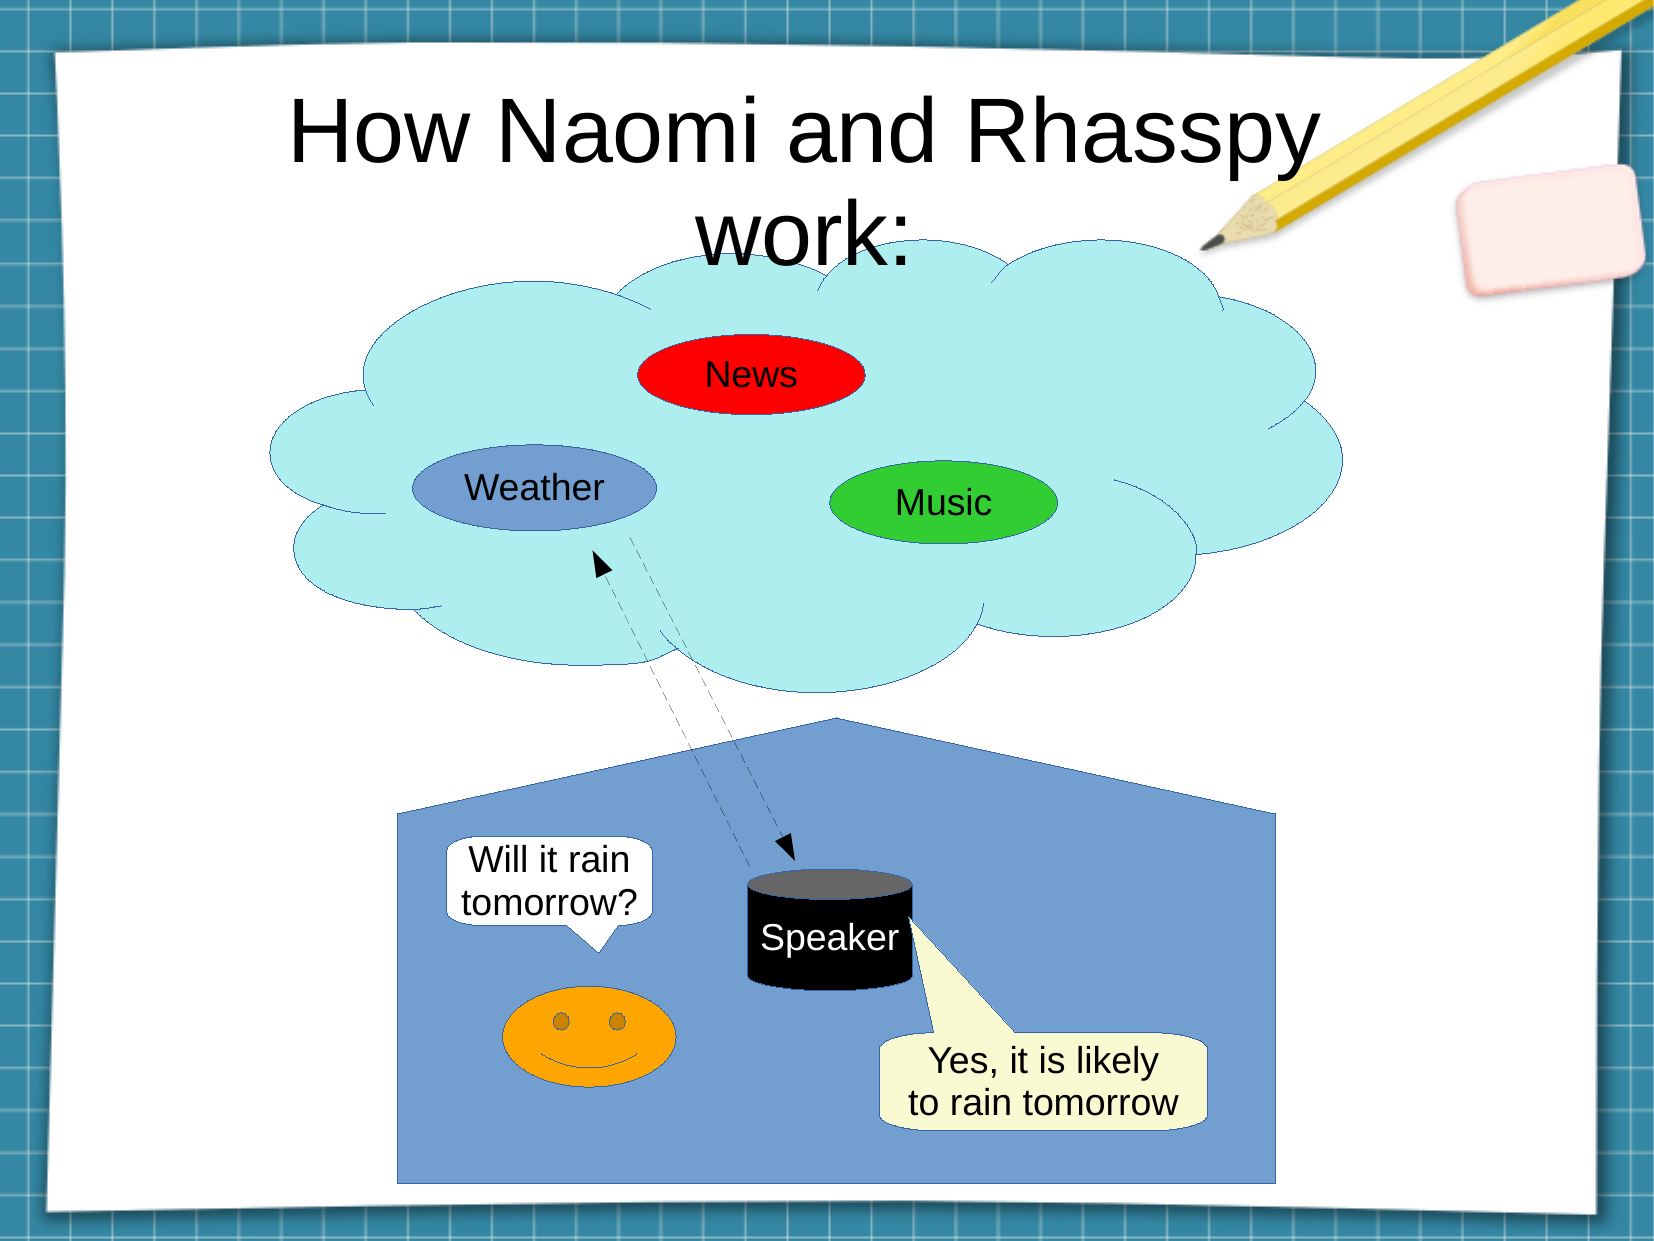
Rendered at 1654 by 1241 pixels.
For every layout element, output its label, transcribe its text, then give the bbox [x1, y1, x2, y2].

text_box Speaker [747, 885, 913, 991]
text_box [269, 337, 1343, 693]
text_box News [637, 337, 866, 415]
text_box Weather [412, 444, 657, 531]
title How Naomi and Rhasspy work: [171, 28, 1439, 337]
picture [0, 0, 1654, 1241]
text_box Music [829, 460, 1058, 544]
text_box [397, 717, 1276, 1184]
text_box Will it rain tomorrow? [446, 836, 653, 953]
text_box Yes, it is likely to rain tomorrow [879, 916, 1208, 1131]
